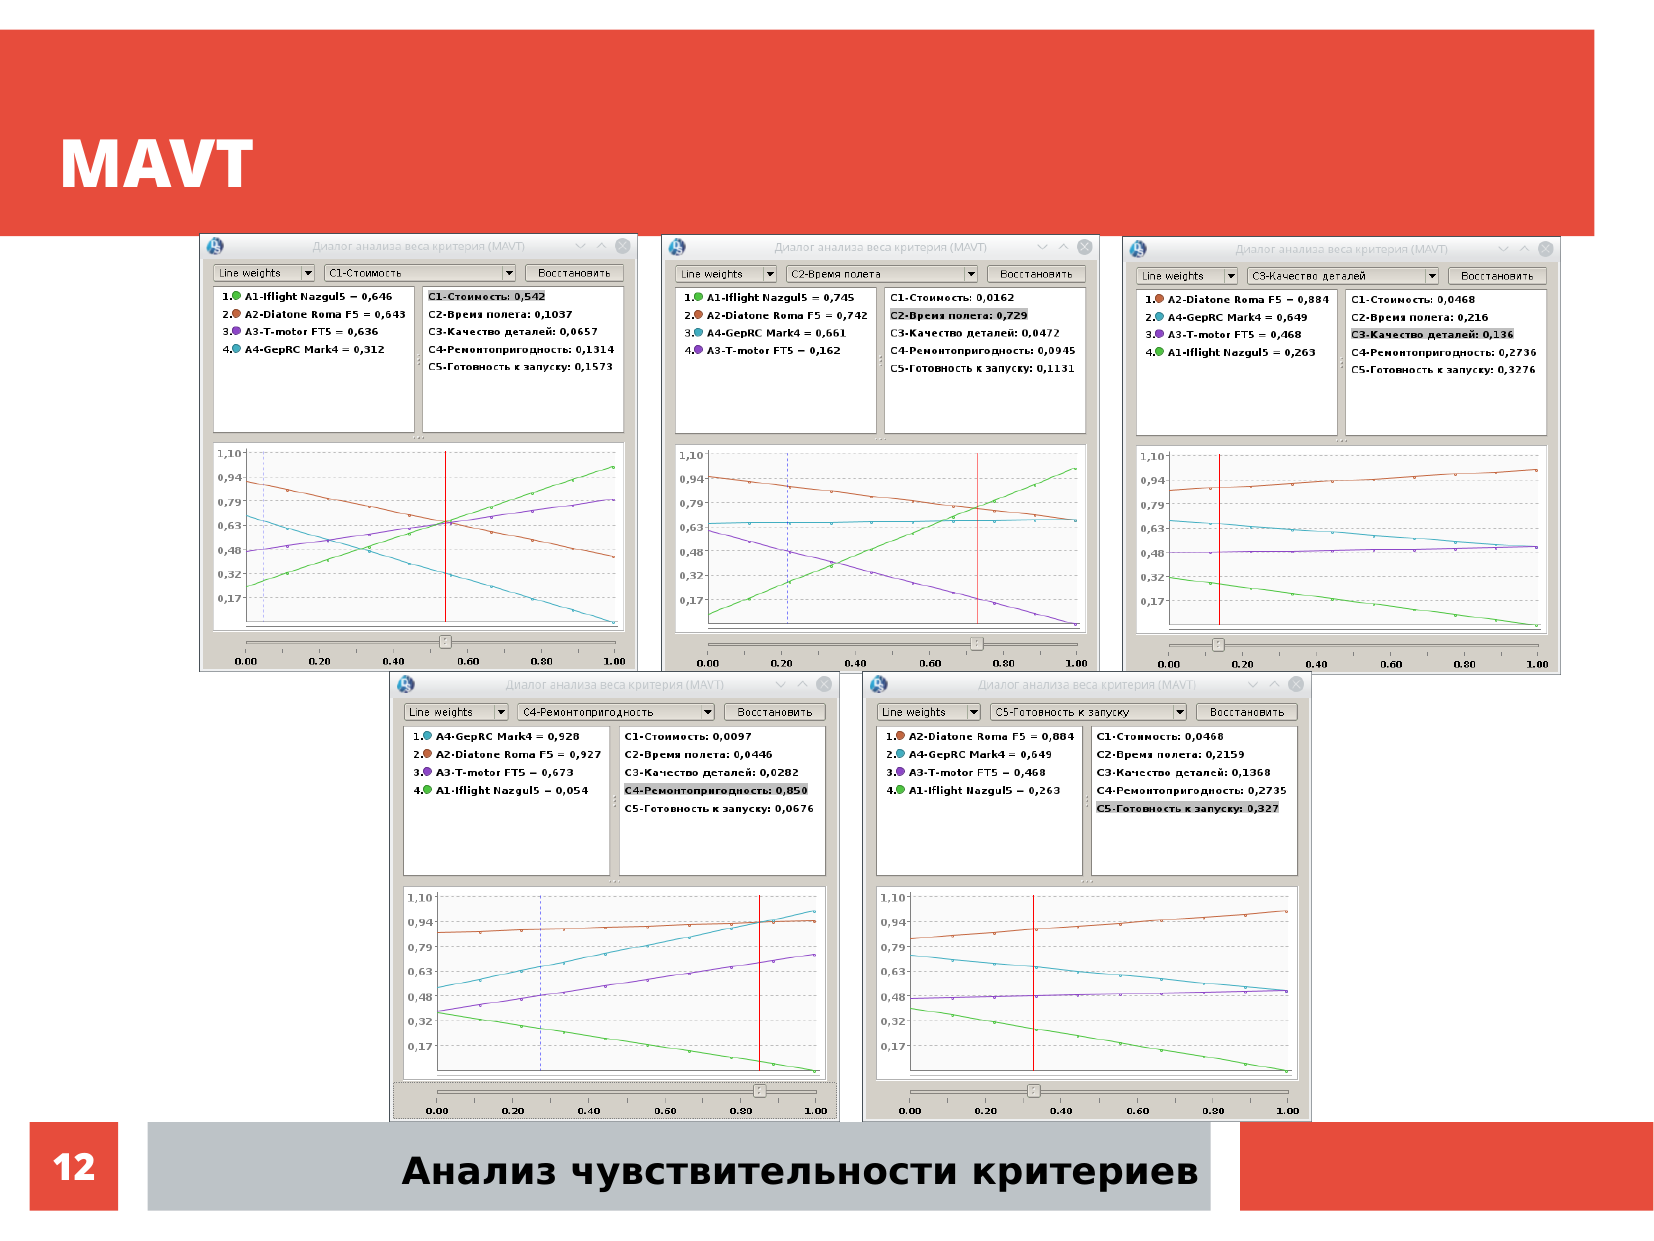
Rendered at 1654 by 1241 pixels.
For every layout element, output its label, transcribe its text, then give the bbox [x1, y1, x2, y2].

picture [199, 233, 1561, 1123]
title MAVT [59, 59, 1595, 207]
title Анализ чувствительности критериев [401, 1122, 1264, 1193]
